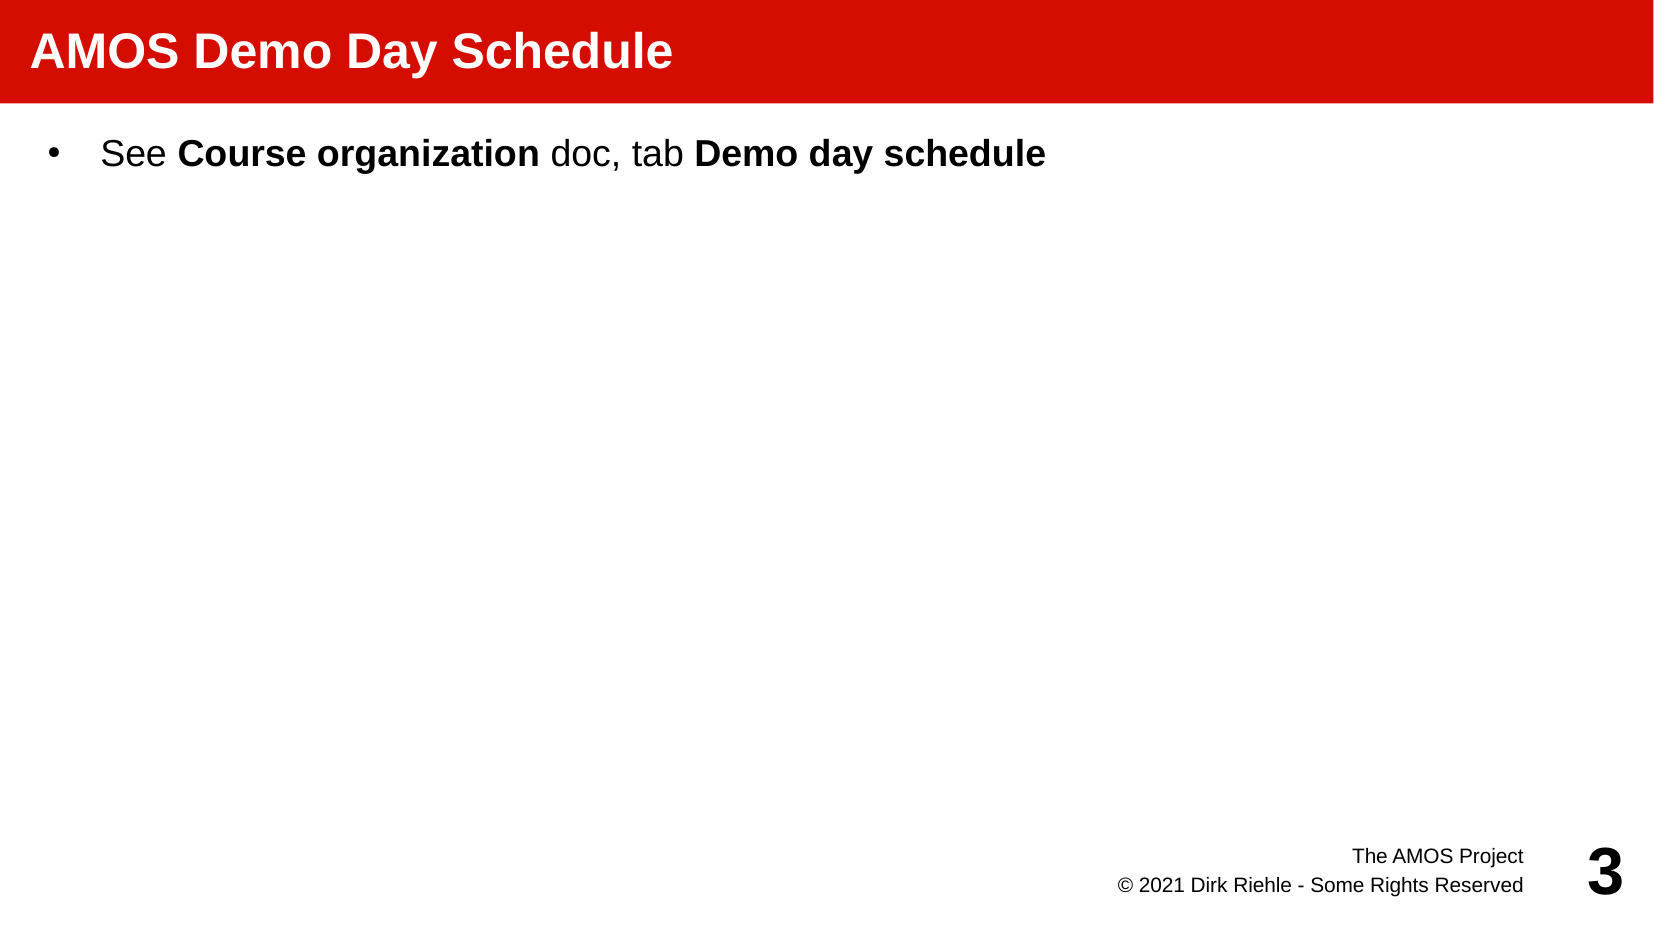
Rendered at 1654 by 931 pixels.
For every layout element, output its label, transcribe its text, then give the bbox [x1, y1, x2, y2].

title AMOS Demo Day Schedule [0, 0, 1654, 104]
list See Course organization doc, tab Demo day schedule [29, 132, 1625, 813]
